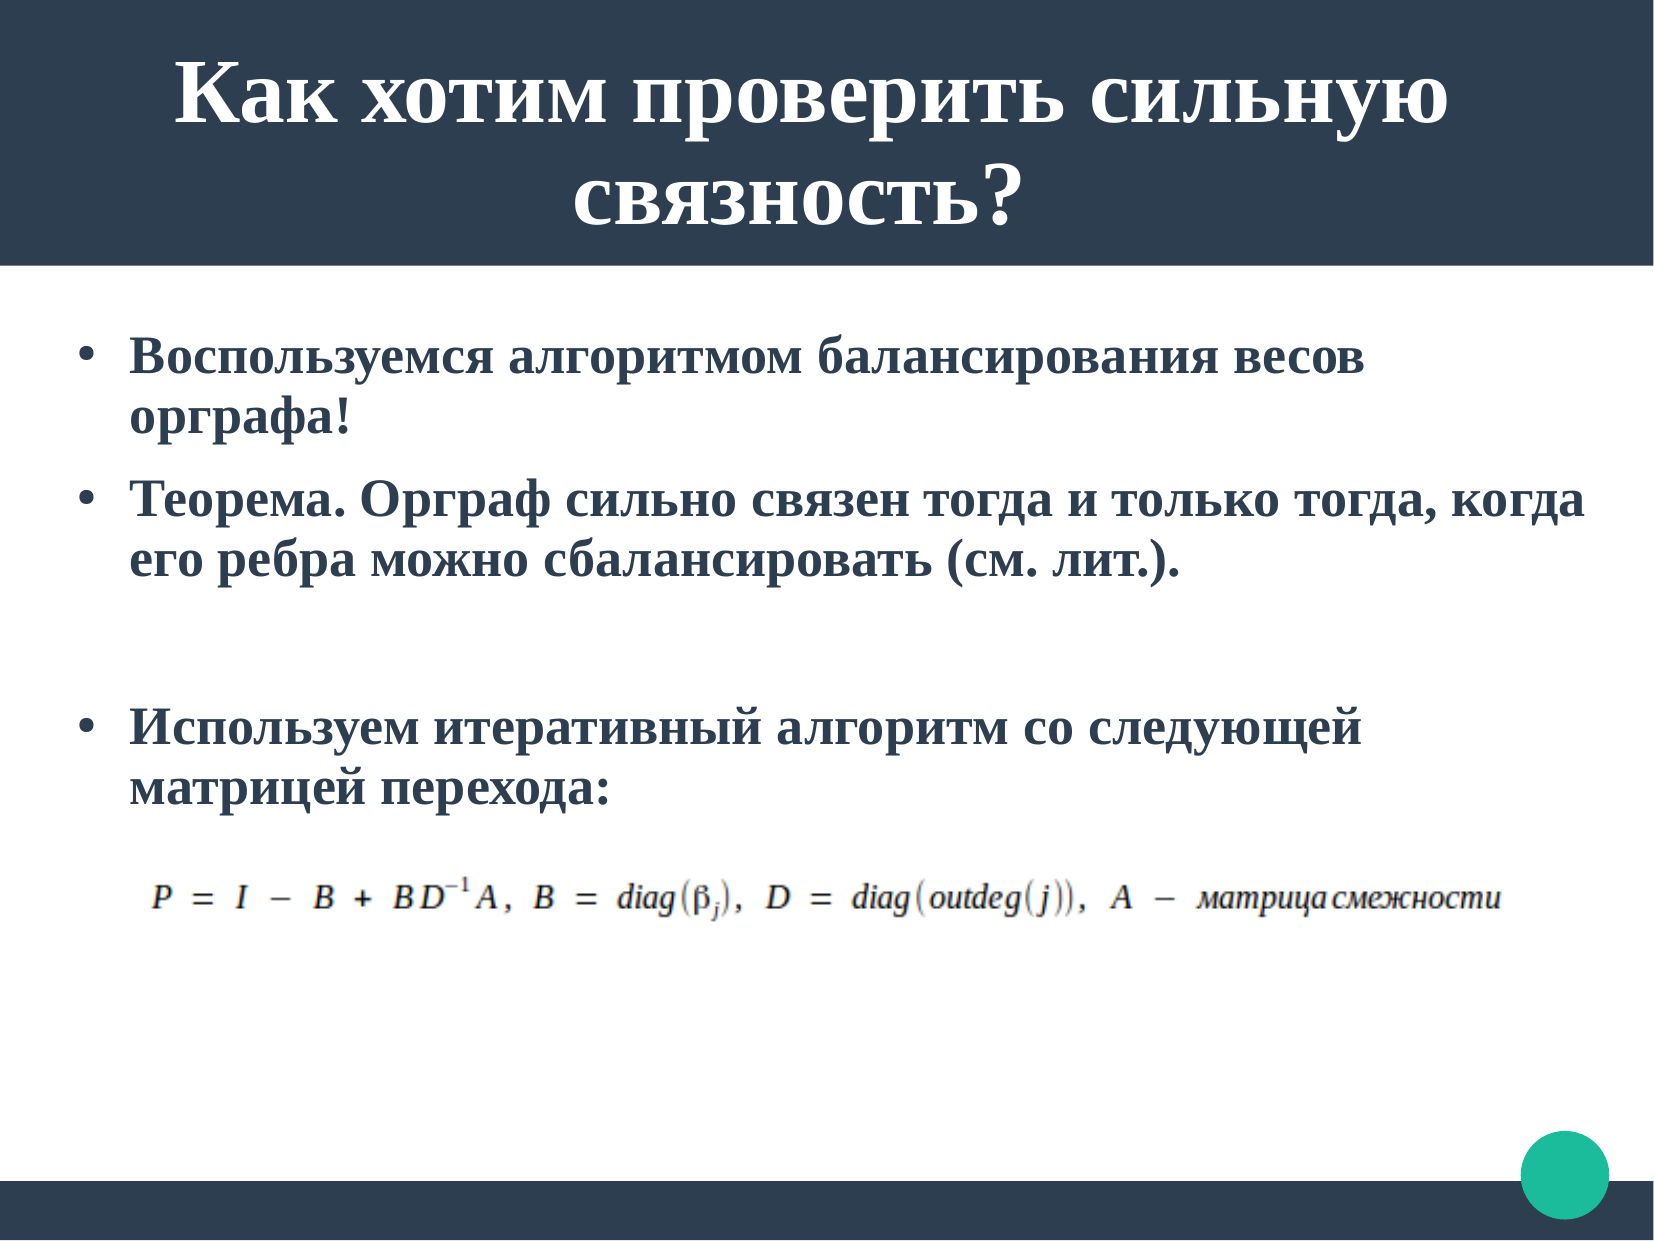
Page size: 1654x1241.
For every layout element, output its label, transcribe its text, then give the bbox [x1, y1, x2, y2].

picture [123, 854, 1527, 946]
title Как хотим проверить сильную связность? [174, 40, 1481, 199]
list Воспользуемся алгоритмом балансирования весов орграфа! Теорема. Орграф сильно связен тогда и только тогда, когда его ребра можно сбалансировать (см. лит.). Используем итеративный алгоритм со следующей матрицей перехода: [59, 324, 1595, 1152]
